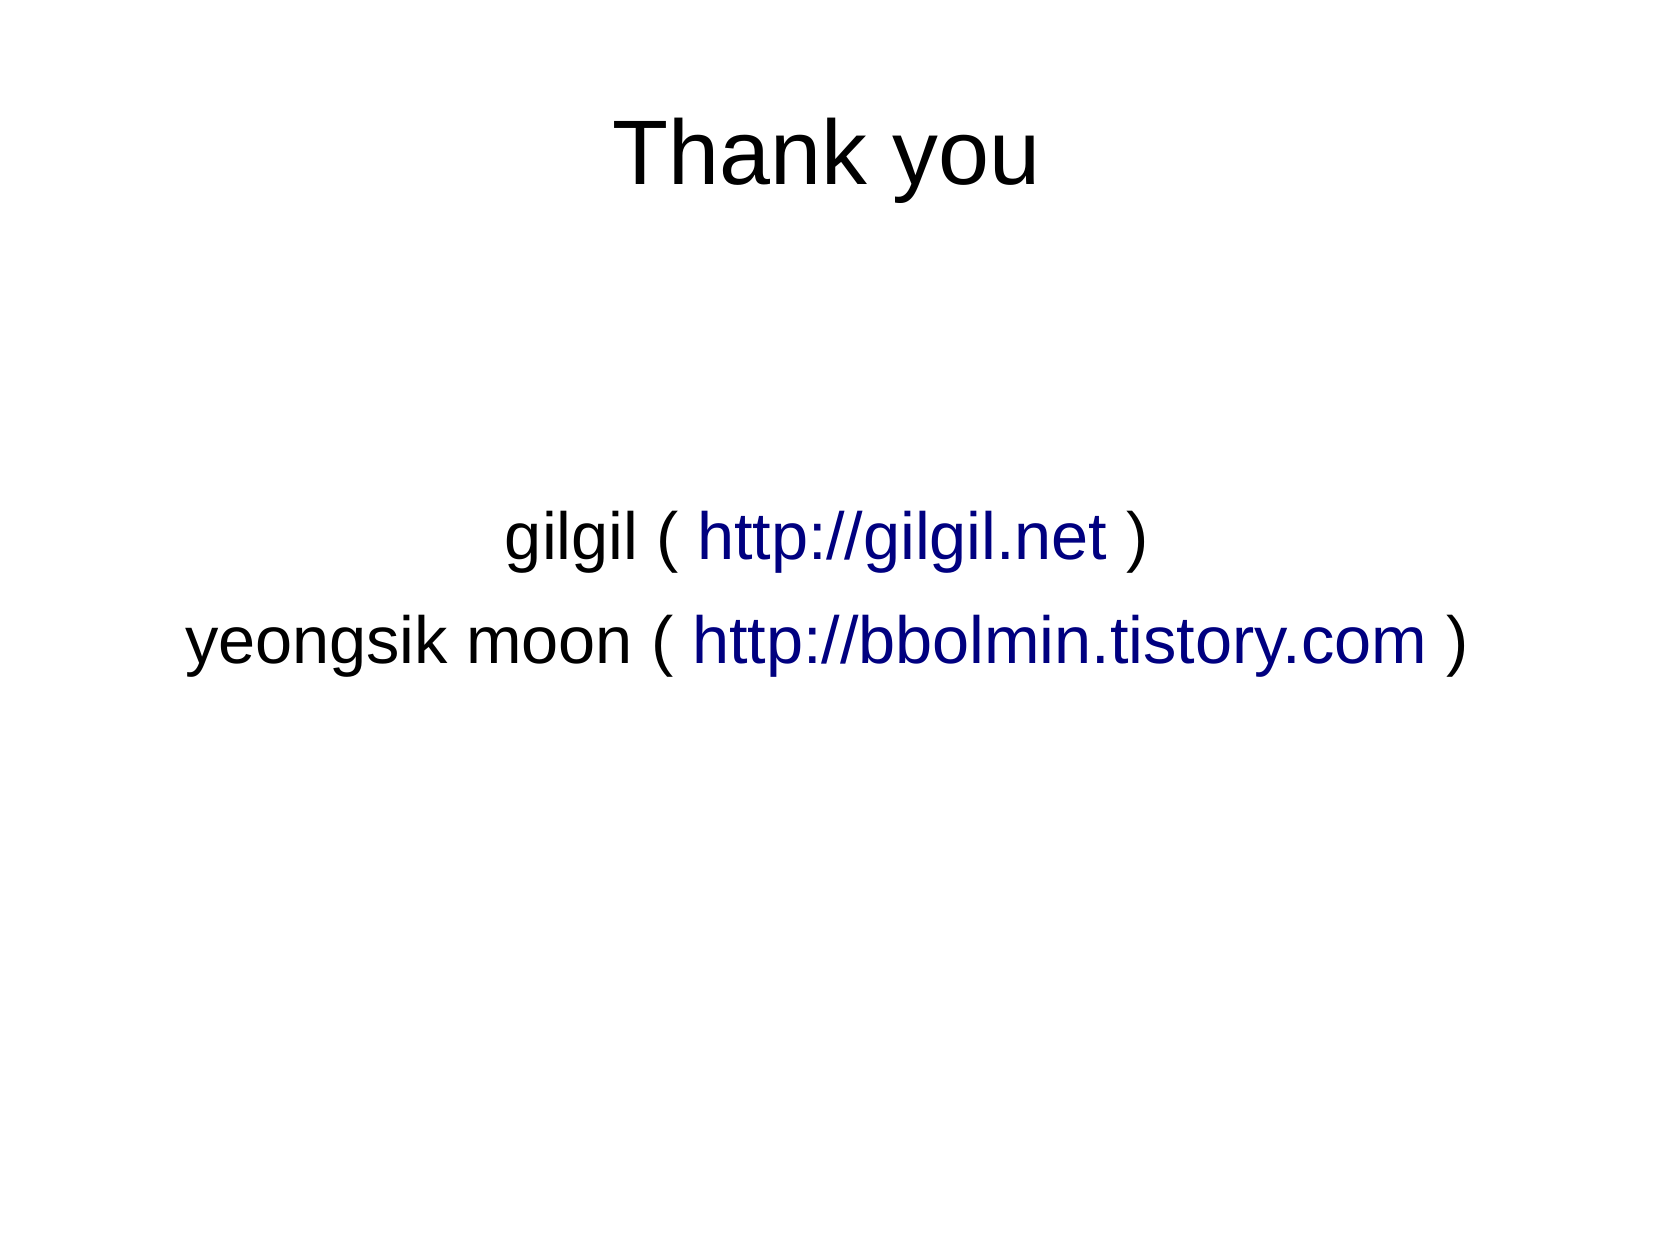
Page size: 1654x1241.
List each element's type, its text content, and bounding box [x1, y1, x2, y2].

list gilgil ( http://gilgil.net ) yeongsik moon ( http://bbolmin.tistory.com ) [82, 290, 1571, 1010]
title Thank you [82, 49, 1571, 257]
